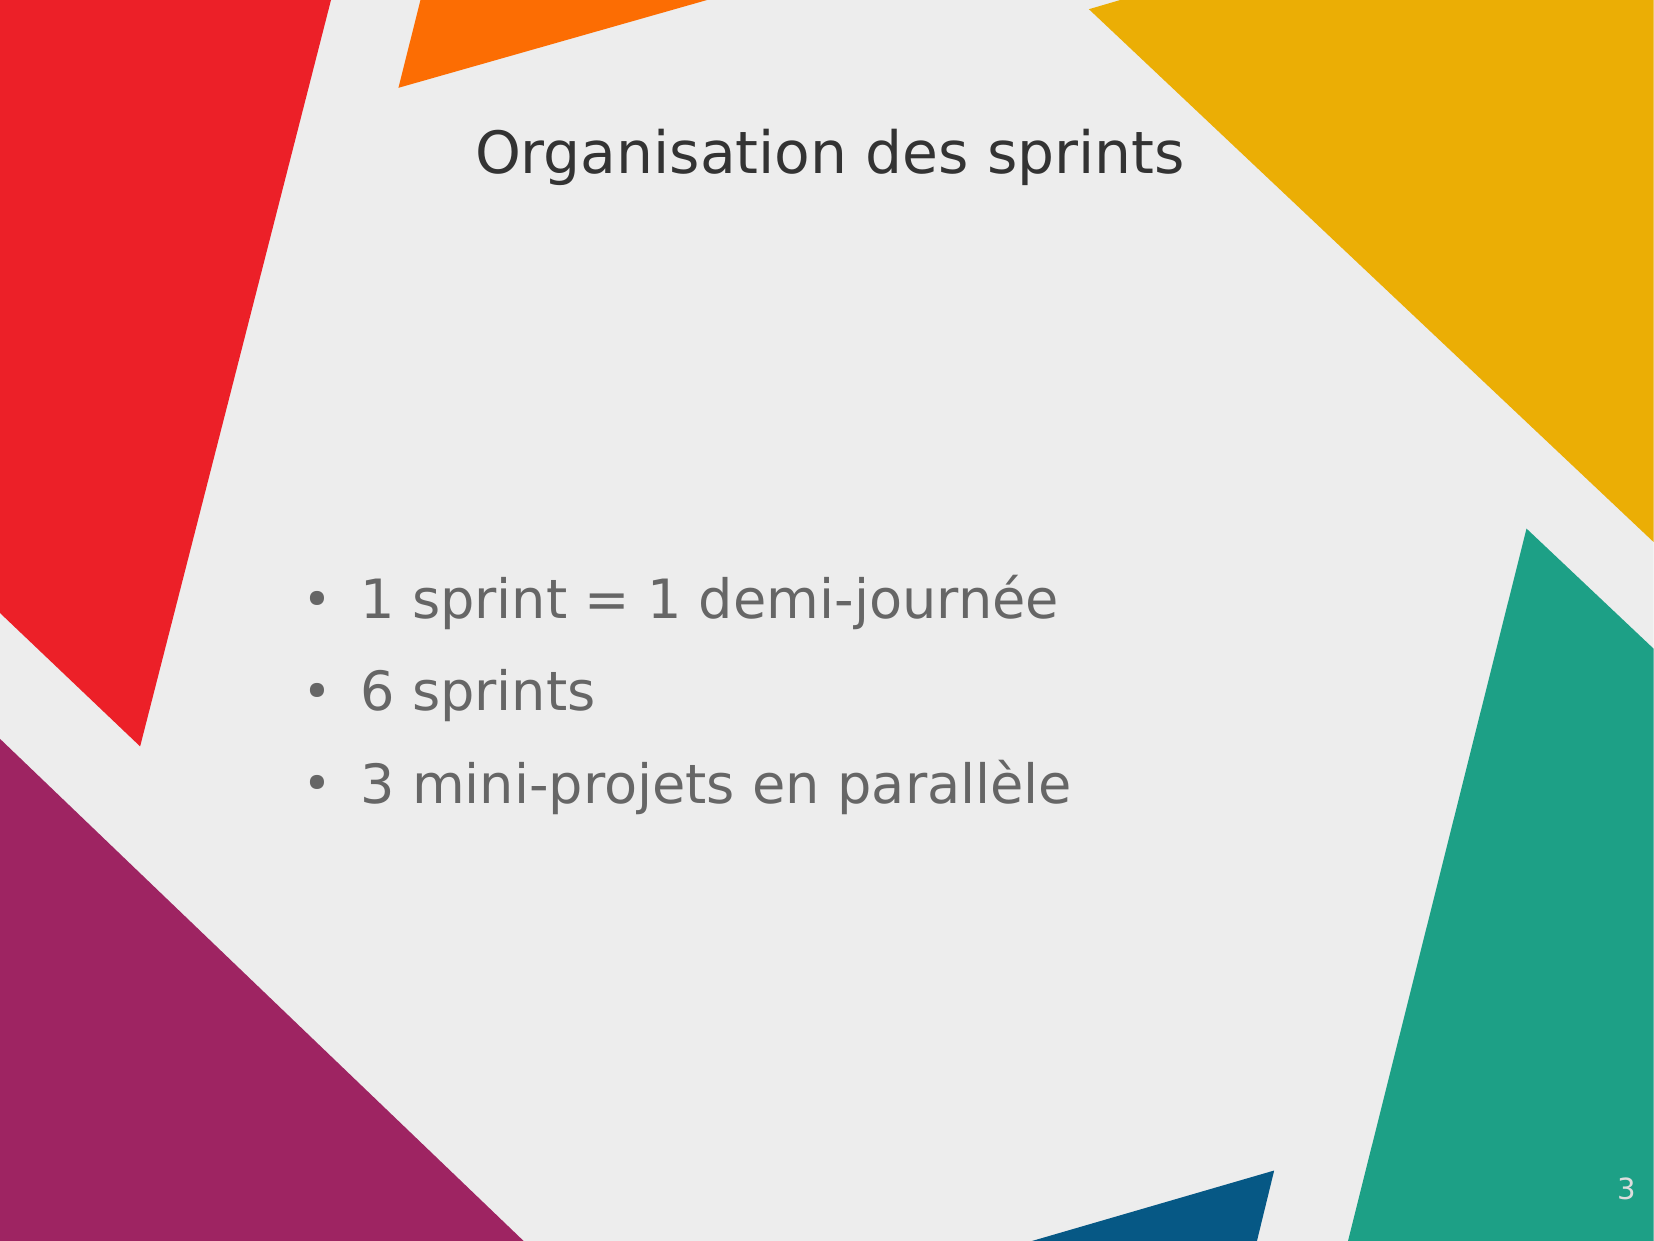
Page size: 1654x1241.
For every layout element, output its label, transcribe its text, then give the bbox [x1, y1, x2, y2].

title Organisation des sprints [289, 49, 1372, 257]
list 1 sprint = 1 demi-journée 6 sprints 3 mini-projets en parallèle [289, 290, 1372, 1090]
